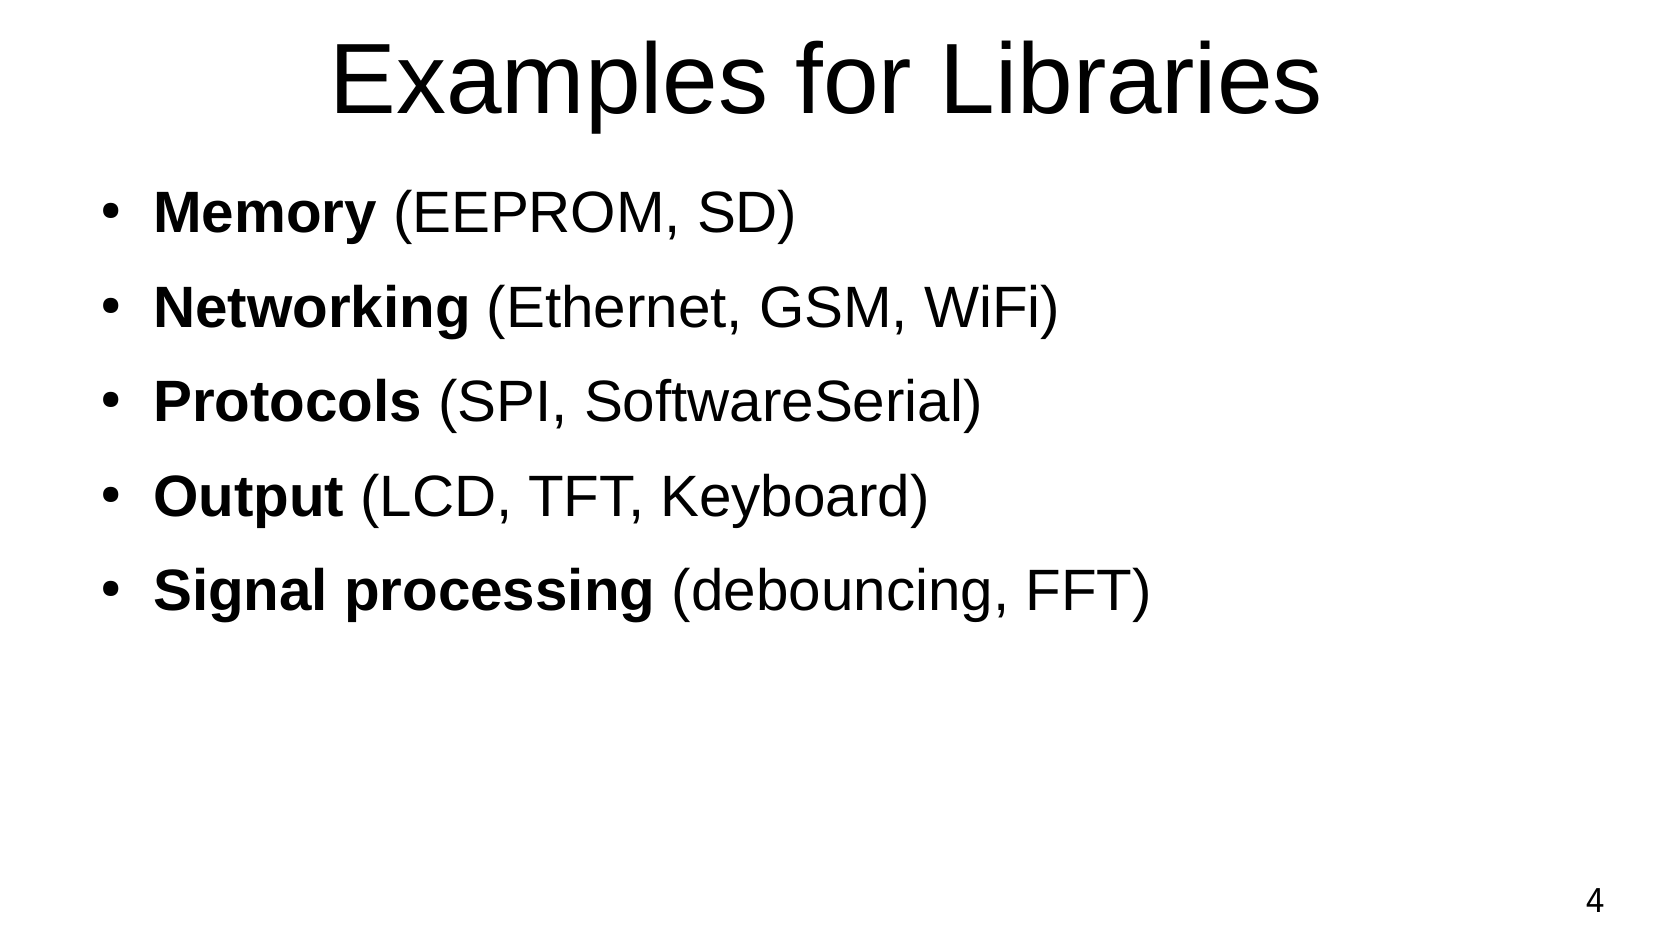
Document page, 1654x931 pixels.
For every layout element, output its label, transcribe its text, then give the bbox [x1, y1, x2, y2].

list Memory (EEPROM, SD) Networking (Ethernet, GSM, WiFi) Protocols (SPI, SoftwareSerial) Output (LCD, TFT, Keyboard) Signal processing (debouncing, FFT) [82, 180, 1571, 811]
title Examples for Libraries [82, 1, 1571, 157]
